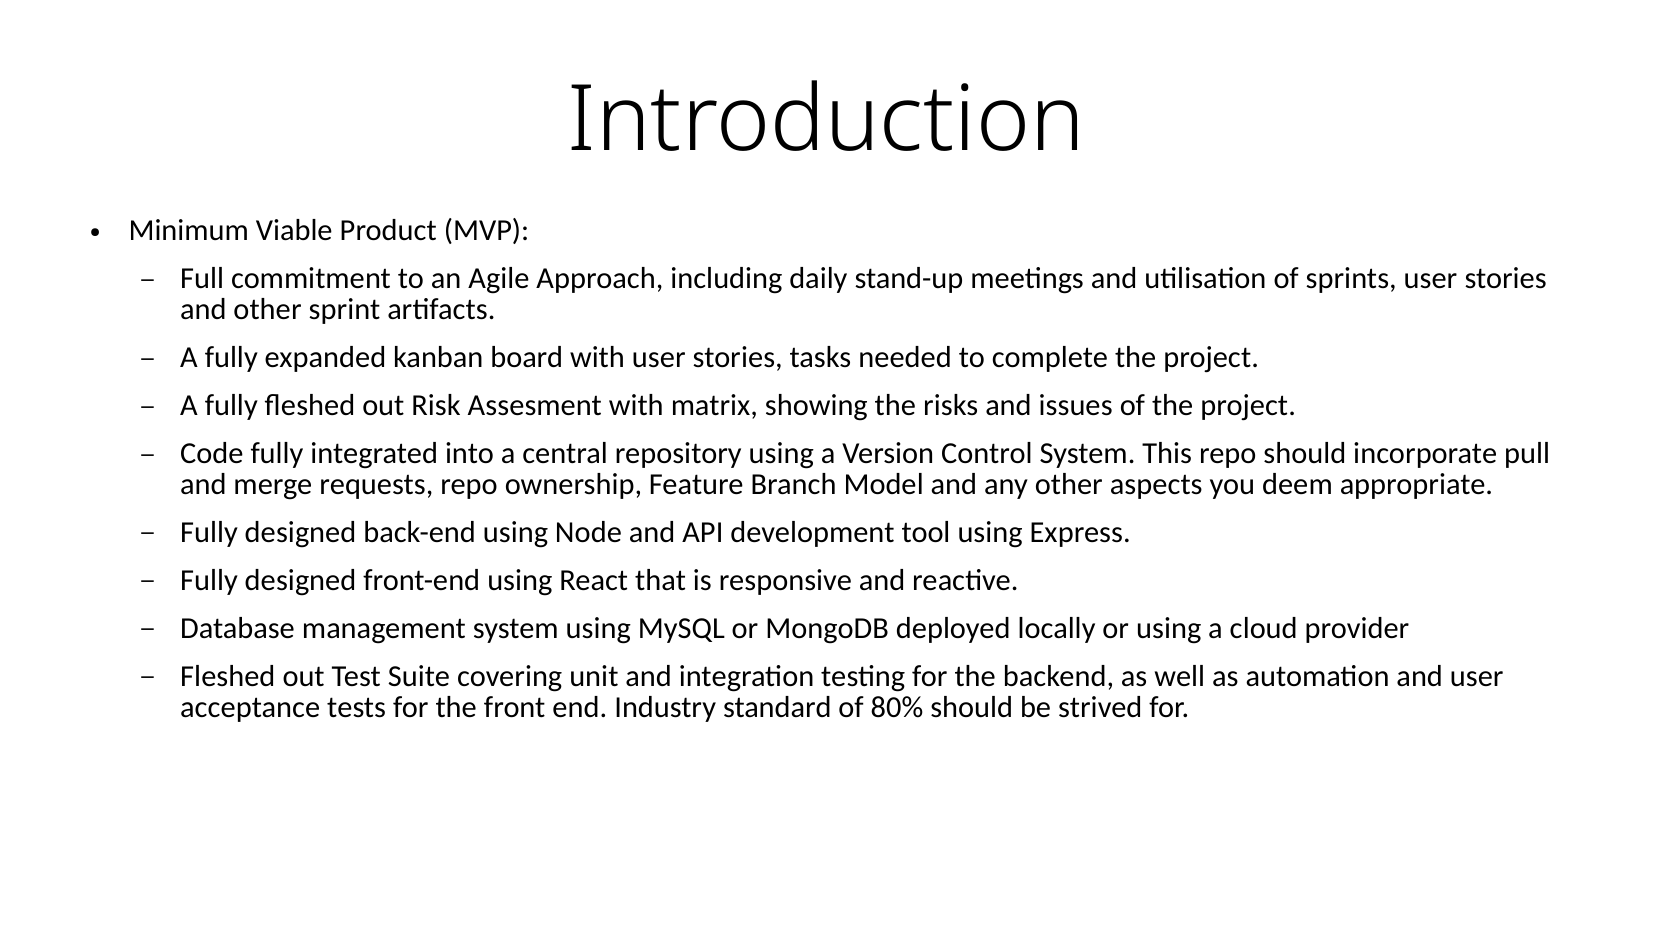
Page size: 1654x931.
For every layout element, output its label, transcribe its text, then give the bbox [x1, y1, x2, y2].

list Minimum Viable Product (MVP): Full commitment to an Agile Approach, including daily stand-up meetings and utilisation of sprints, user stories and other sprint artifacts. A fully expanded kanban board with user stories, tasks needed to complete the project. A fully fleshed out Risk Assesment with matrix, showing the risks and issues of the project. Code fully integrated into a central repository using a Version Control System. This repo should incorporate pull and merge requests, repo ownership, Feature Branch Model and any other aspects you deem appropriate. Fully designed back-end using Node and API development tool using Express. Fully designed front-end using React that is responsive and reactive. Database management system using MySQL or MongoDB deployed locally or using a cloud provider Fleshed out Test Suite covering unit and integration testing for the backend, as well as automation and user acceptance tests for the front end. Industry standard of 80% should be strived for. [76, 217, 1565, 758]
title Introduction [82, 37, 1571, 193]
